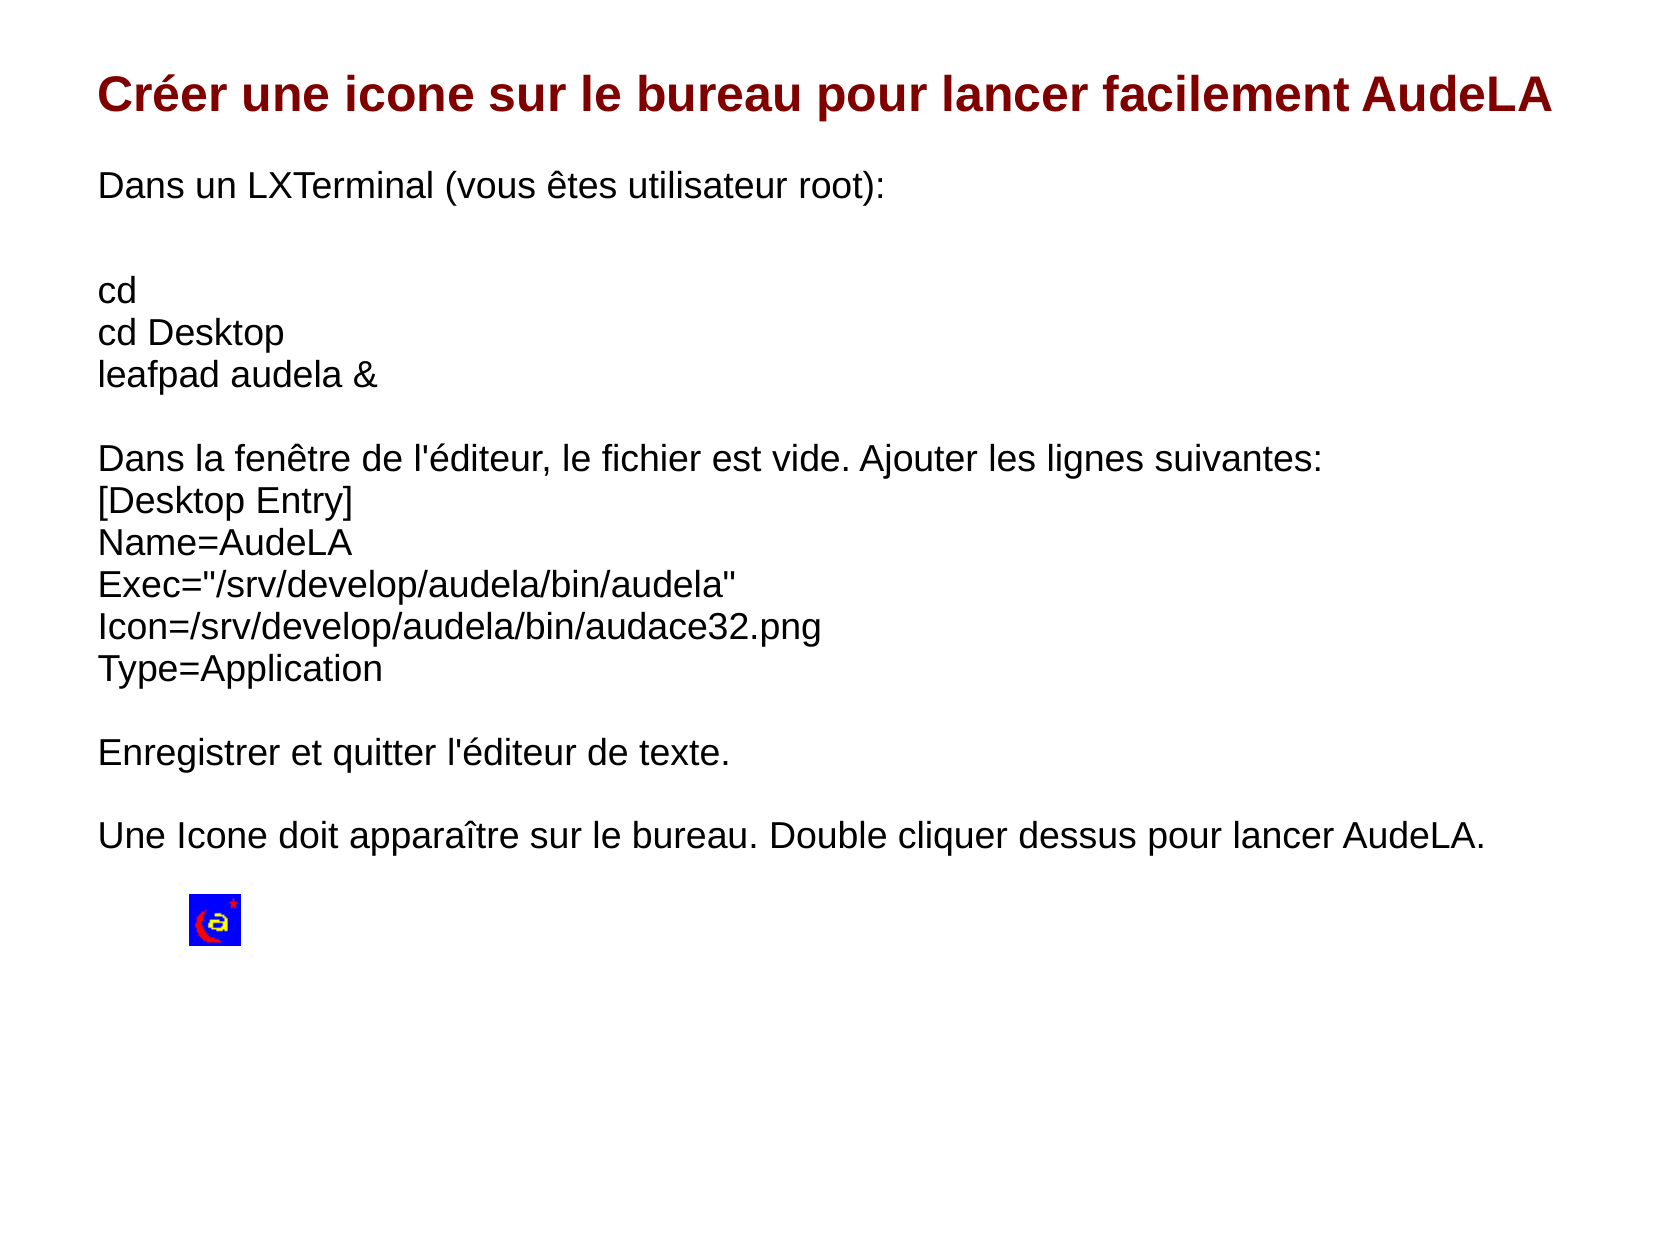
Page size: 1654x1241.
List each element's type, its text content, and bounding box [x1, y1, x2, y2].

picture [189, 894, 241, 946]
text_box Créer une icone sur le bureau pour lancer facilement AudeLA Dans un LXTerminal (vous êtes utilisateur root): cd cd Desktop leafpad audela & Dans la fenêtre de l'éditeur, le fichier est vide. Ajouter les lignes suivantes: [Desktop Entry] Name=AudeLA Exec="/srv/develop/audela/bin/audela" Icon=/srv/develop/audela/bin/audace32.png Type=Application Enregistrer et quitter l'éditeur de texte. Une Icone doit apparaître sur le bureau. Double cliquer dessus pour lancer AudeLA. [82, 59, 1570, 909]
